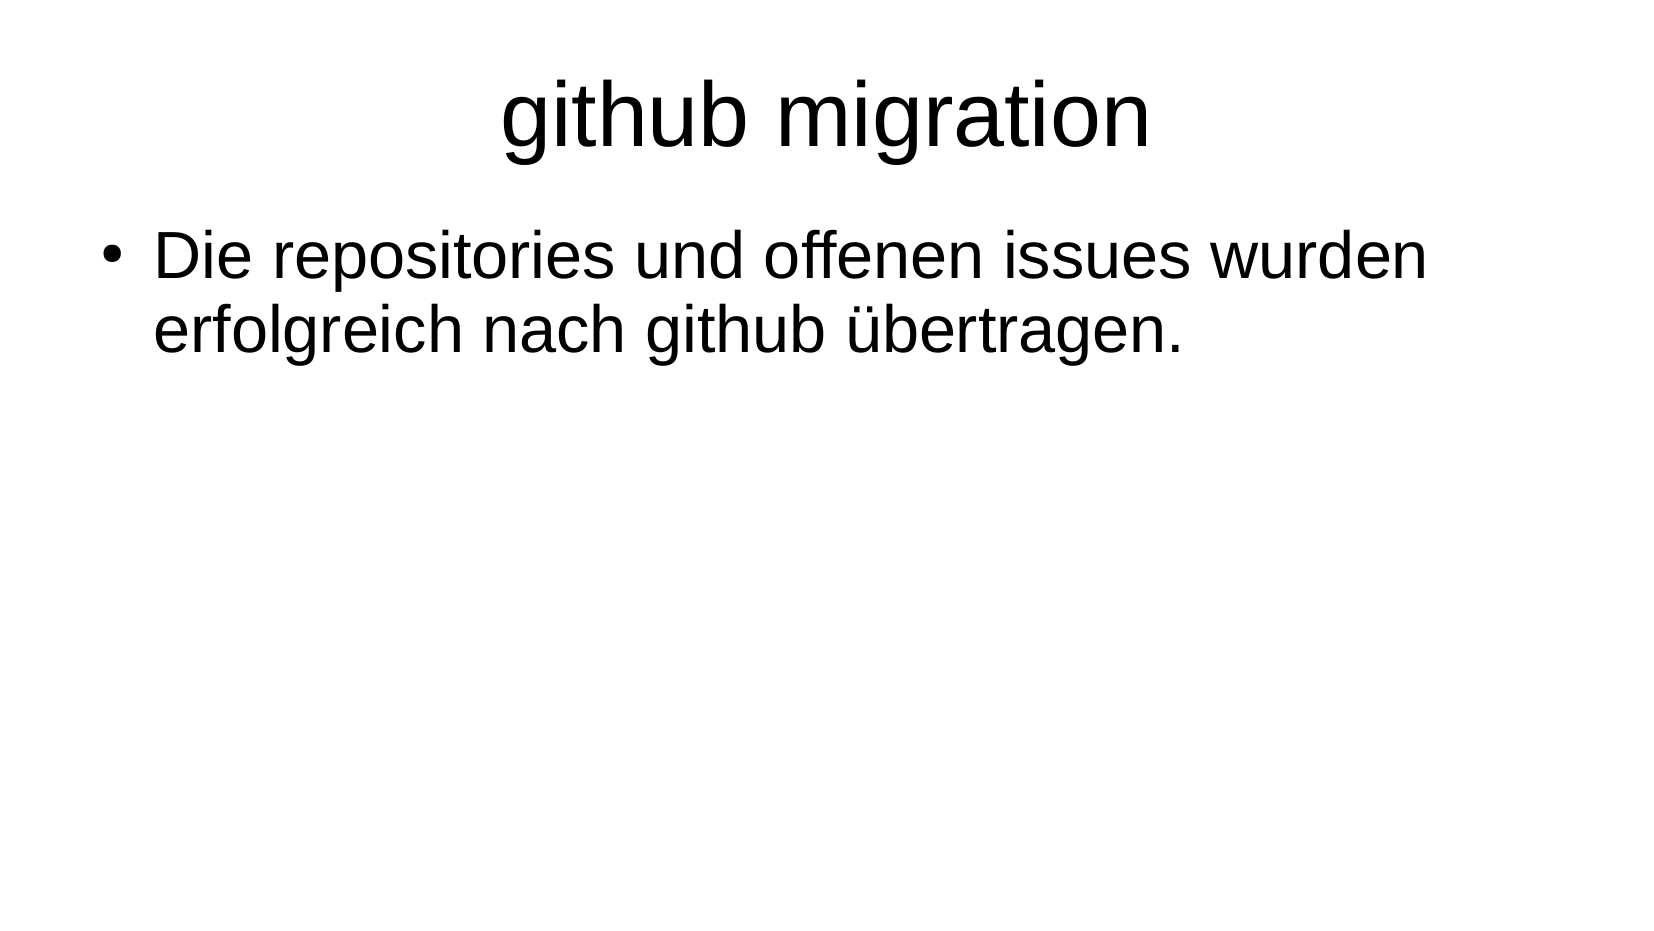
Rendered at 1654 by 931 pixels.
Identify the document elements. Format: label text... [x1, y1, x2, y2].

title github migration [82, 37, 1571, 193]
list Die repositories und offenen issues wurden erfolgreich nach github übertragen. [82, 217, 1571, 758]
